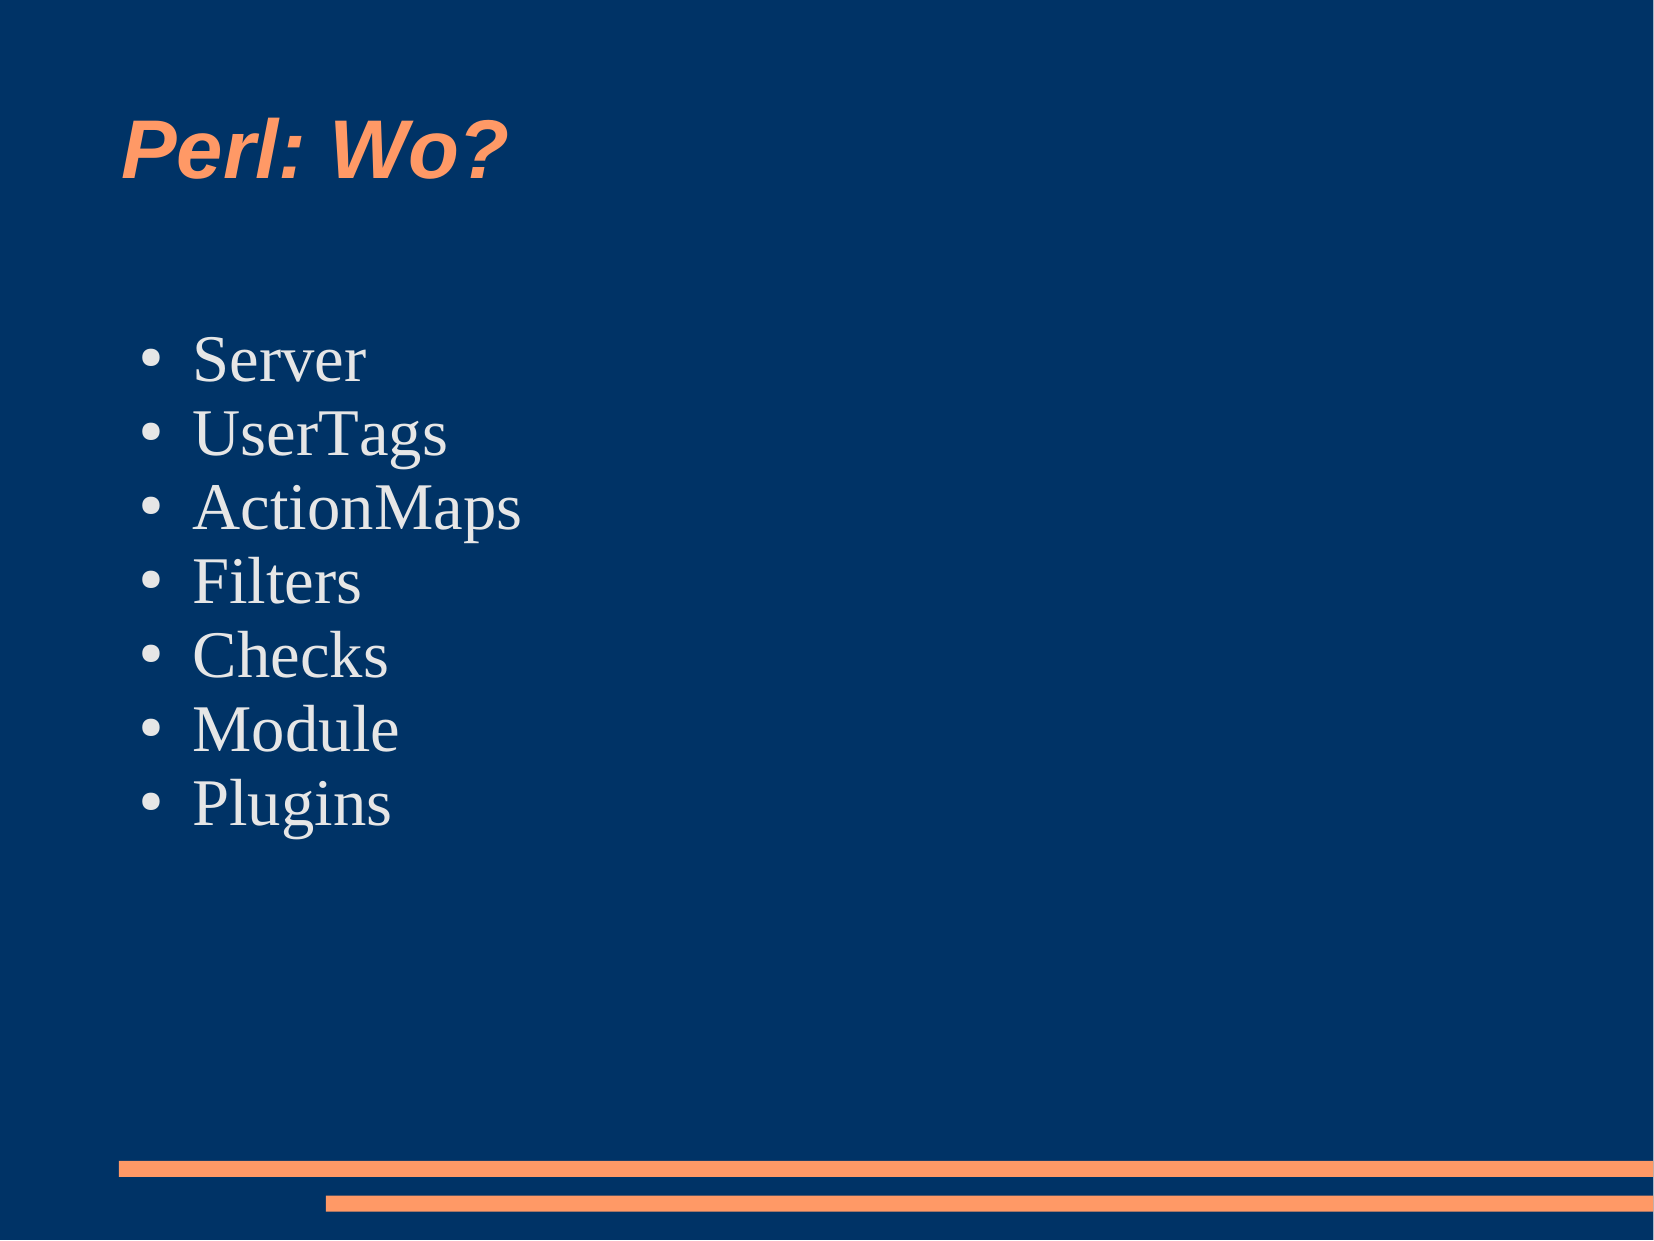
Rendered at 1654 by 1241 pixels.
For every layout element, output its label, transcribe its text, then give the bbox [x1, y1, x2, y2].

title Perl: Wo? [121, 46, 1534, 254]
list Server UserTags ActionMaps Filters Checks Module Plugins [121, 322, 1561, 1118]
